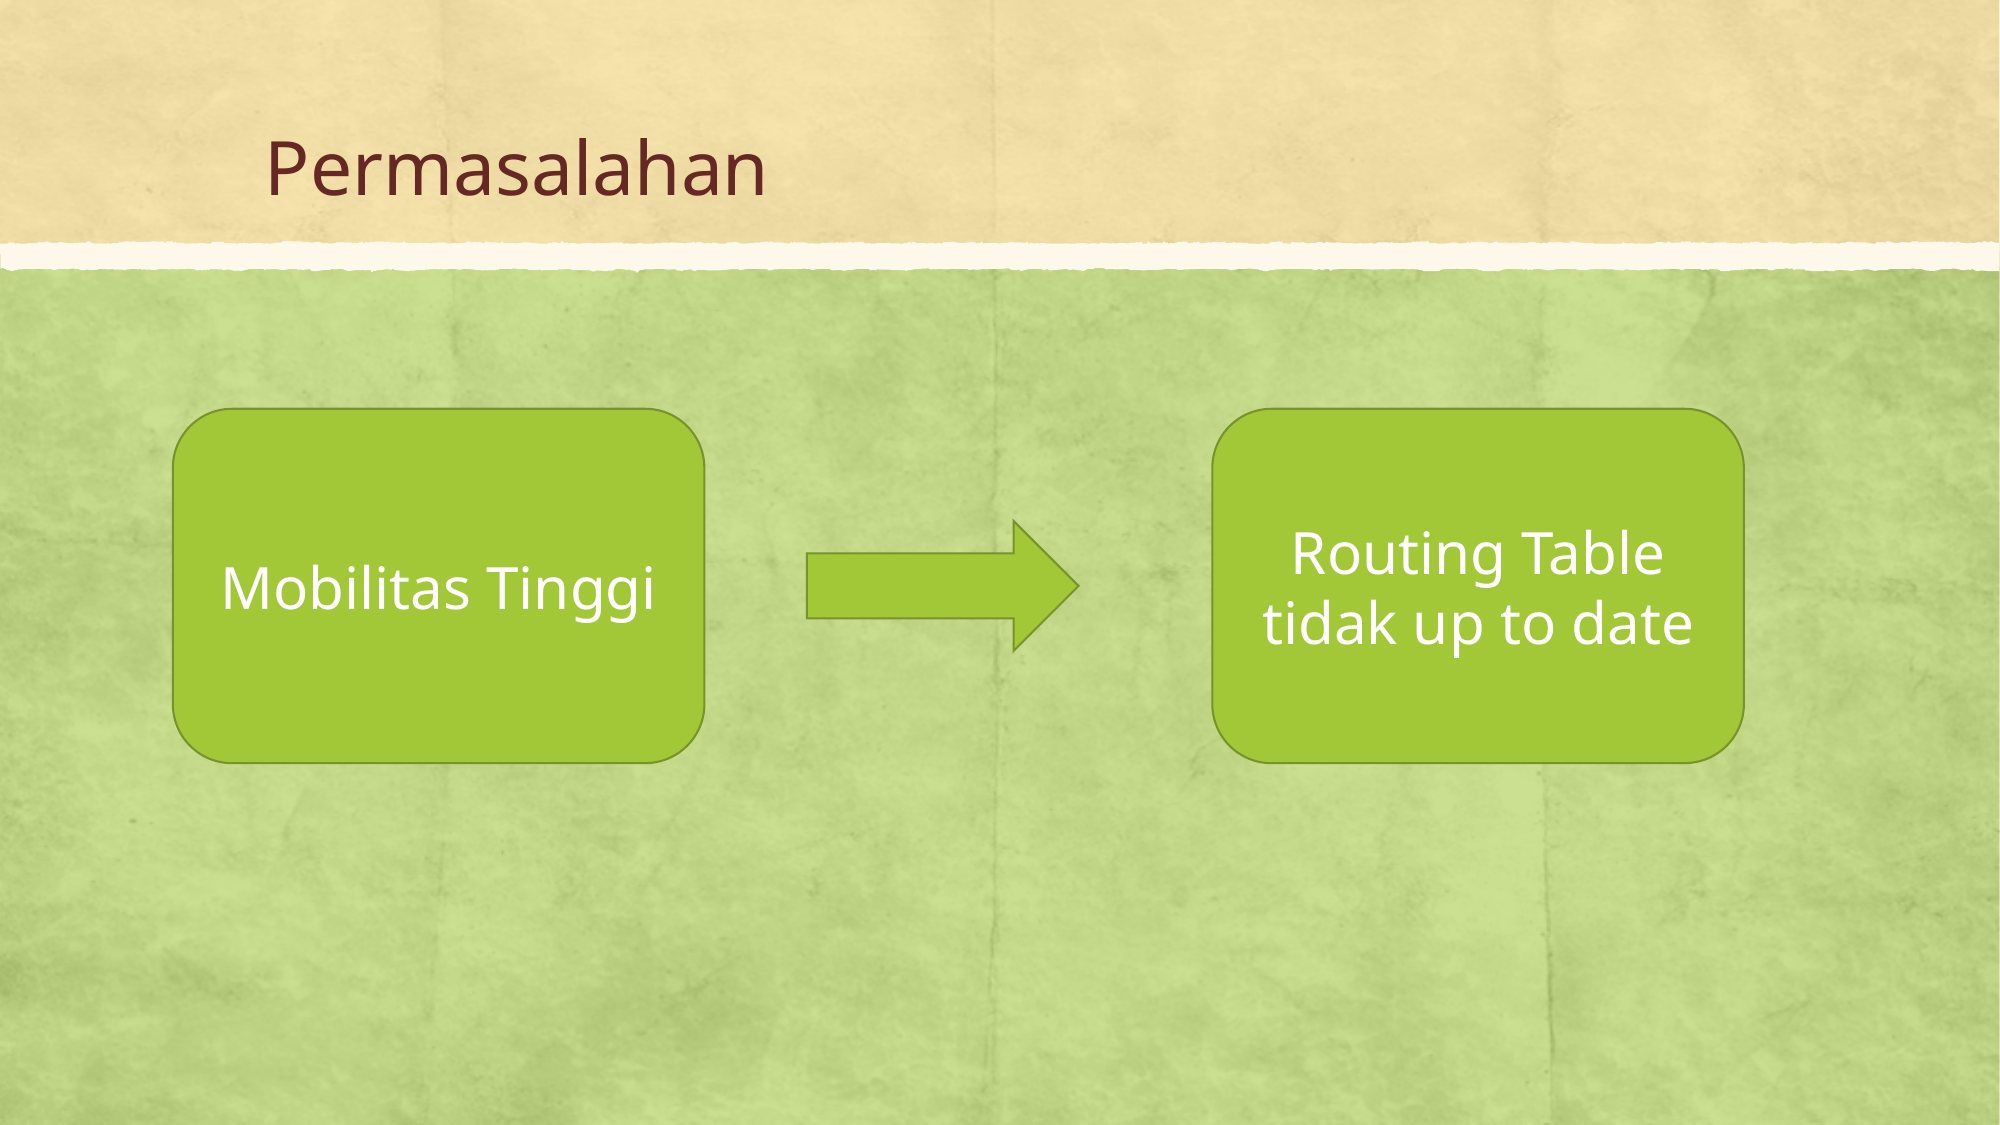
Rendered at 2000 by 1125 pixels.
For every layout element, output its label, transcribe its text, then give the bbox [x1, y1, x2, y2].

text_box Mobilitas Tinggi [172, 408, 705, 764]
text_box Routing Table tidak up to date [1212, 408, 1744, 764]
title Permasalahan [249, 31, 1750, 219]
picture [0, 0, 2000, 249]
text_box [806, 520, 1079, 651]
